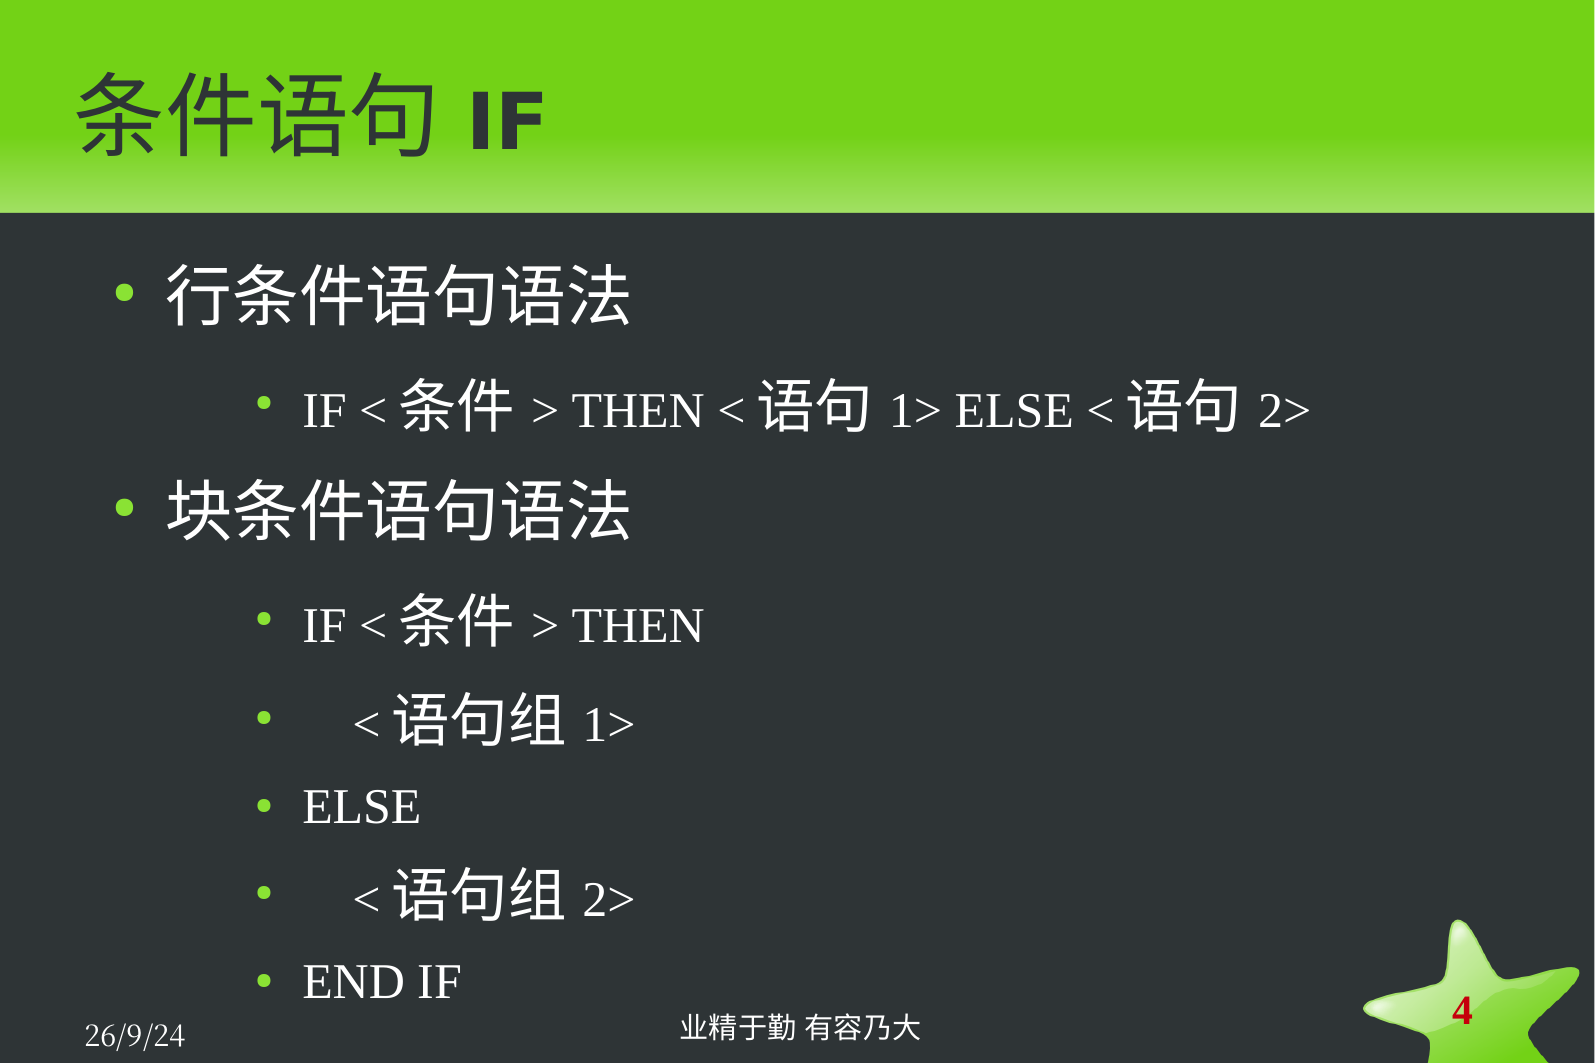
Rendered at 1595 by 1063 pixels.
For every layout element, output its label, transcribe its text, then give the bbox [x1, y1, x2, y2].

list 行条件语句语法 IF <条件> THEN <语句1> ELSE <语句2> 块条件语句语法 IF <条件> THEN <语句组1> ELSE <语句组2> END IF [79, 248, 1515, 951]
picture [0, 0, 1595, 1063]
title 条件语句IF [74, 25, 1510, 203]
